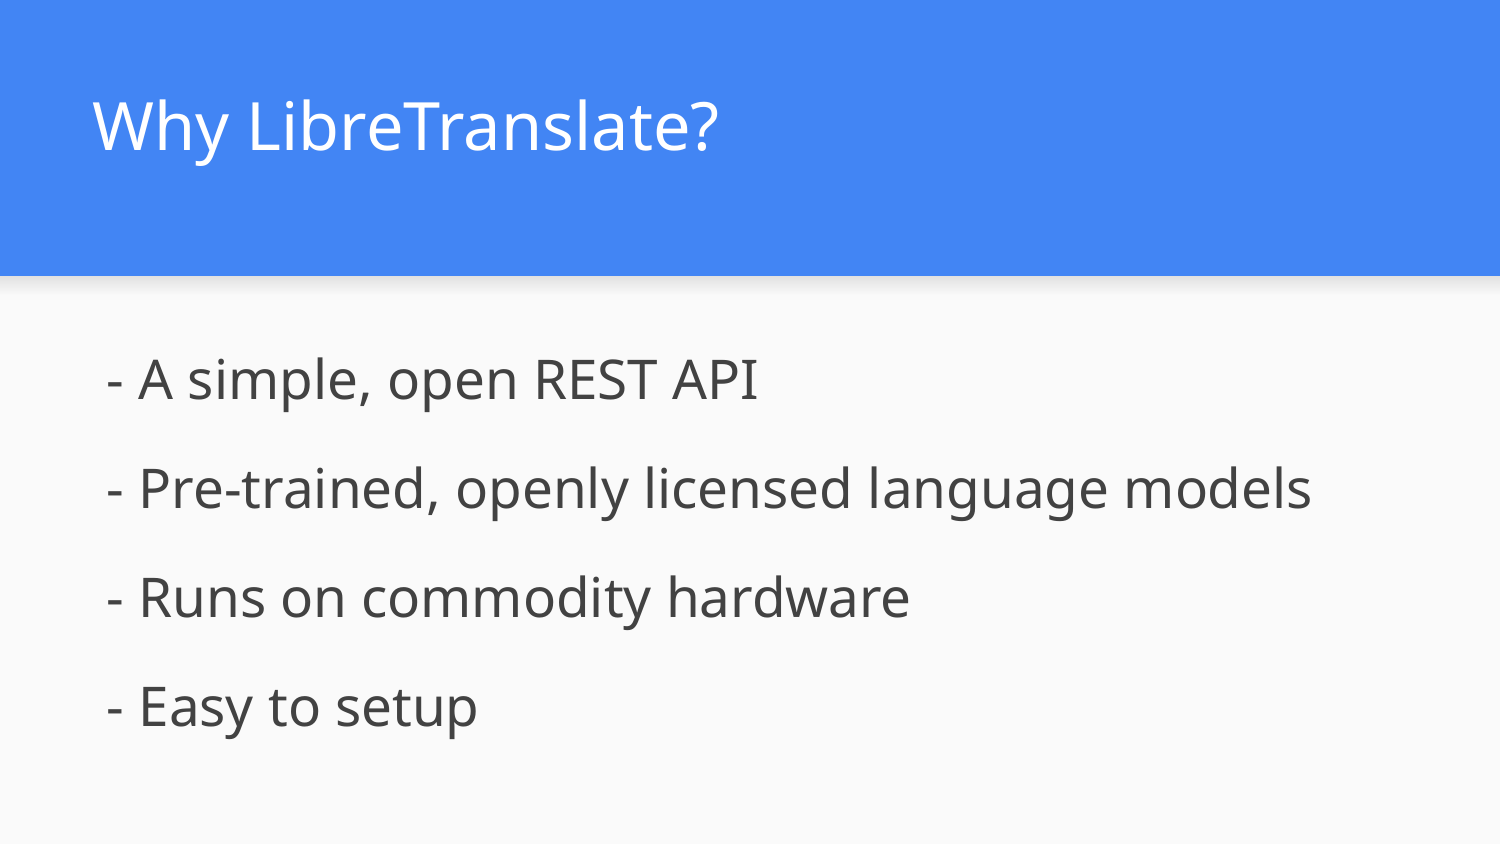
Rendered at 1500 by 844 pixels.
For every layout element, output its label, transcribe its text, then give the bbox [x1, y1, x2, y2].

list - A simple, open REST API - Pre-trained, openly licensed language models - Runs on commodity hardware - Easy to setup [77, 314, 1427, 760]
title Why LibreTranslate? [77, 58, 1427, 185]
